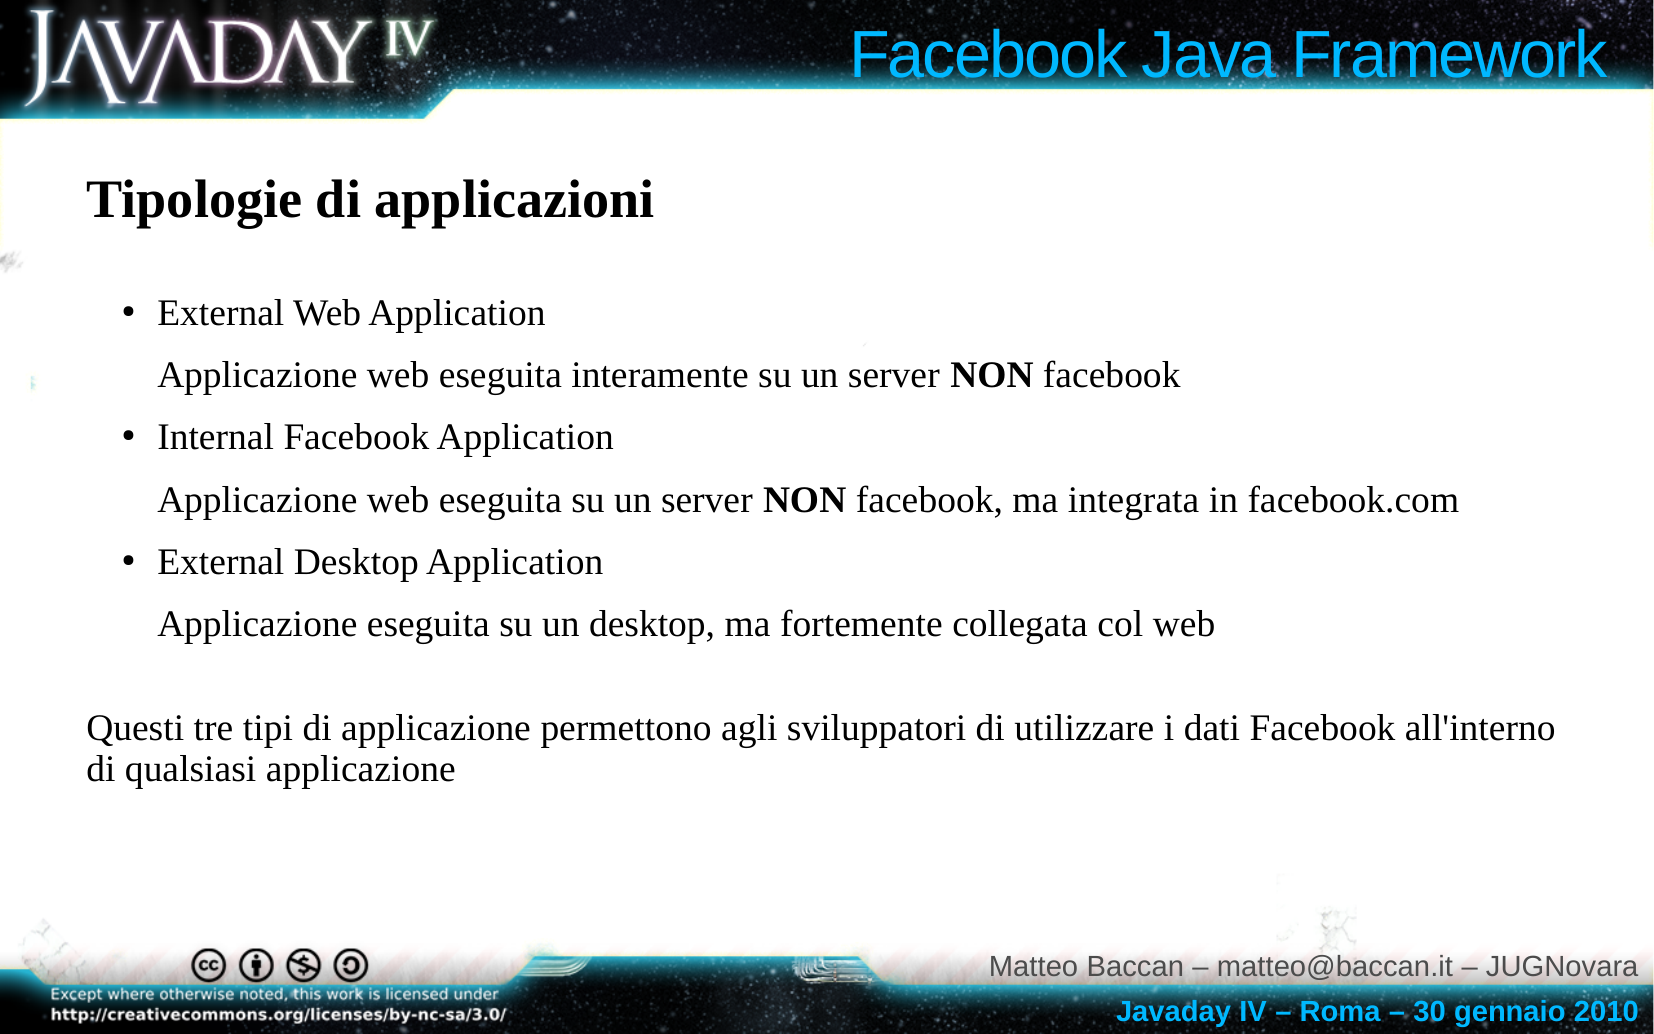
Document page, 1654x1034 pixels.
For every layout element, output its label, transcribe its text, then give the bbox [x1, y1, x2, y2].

title Facebook Java Framework [132, 5, 1609, 103]
text_box Tipologie di applicazioni External Web Application Applicazione web eseguita interamente su un server NON facebook Internal Facebook Application Applicazione web eseguita su un server NON facebook, ma integrata in facebook.com External Desktop Application Applicazione eseguita su un desktop, ma fortemente collegata col web Questi tre tipi di applicazione permettono agli sviluppatori di utilizzare i dati Facebook all'interno di qualsiasi applicazione [71, 162, 1583, 815]
picture [0, 0, 1654, 1034]
